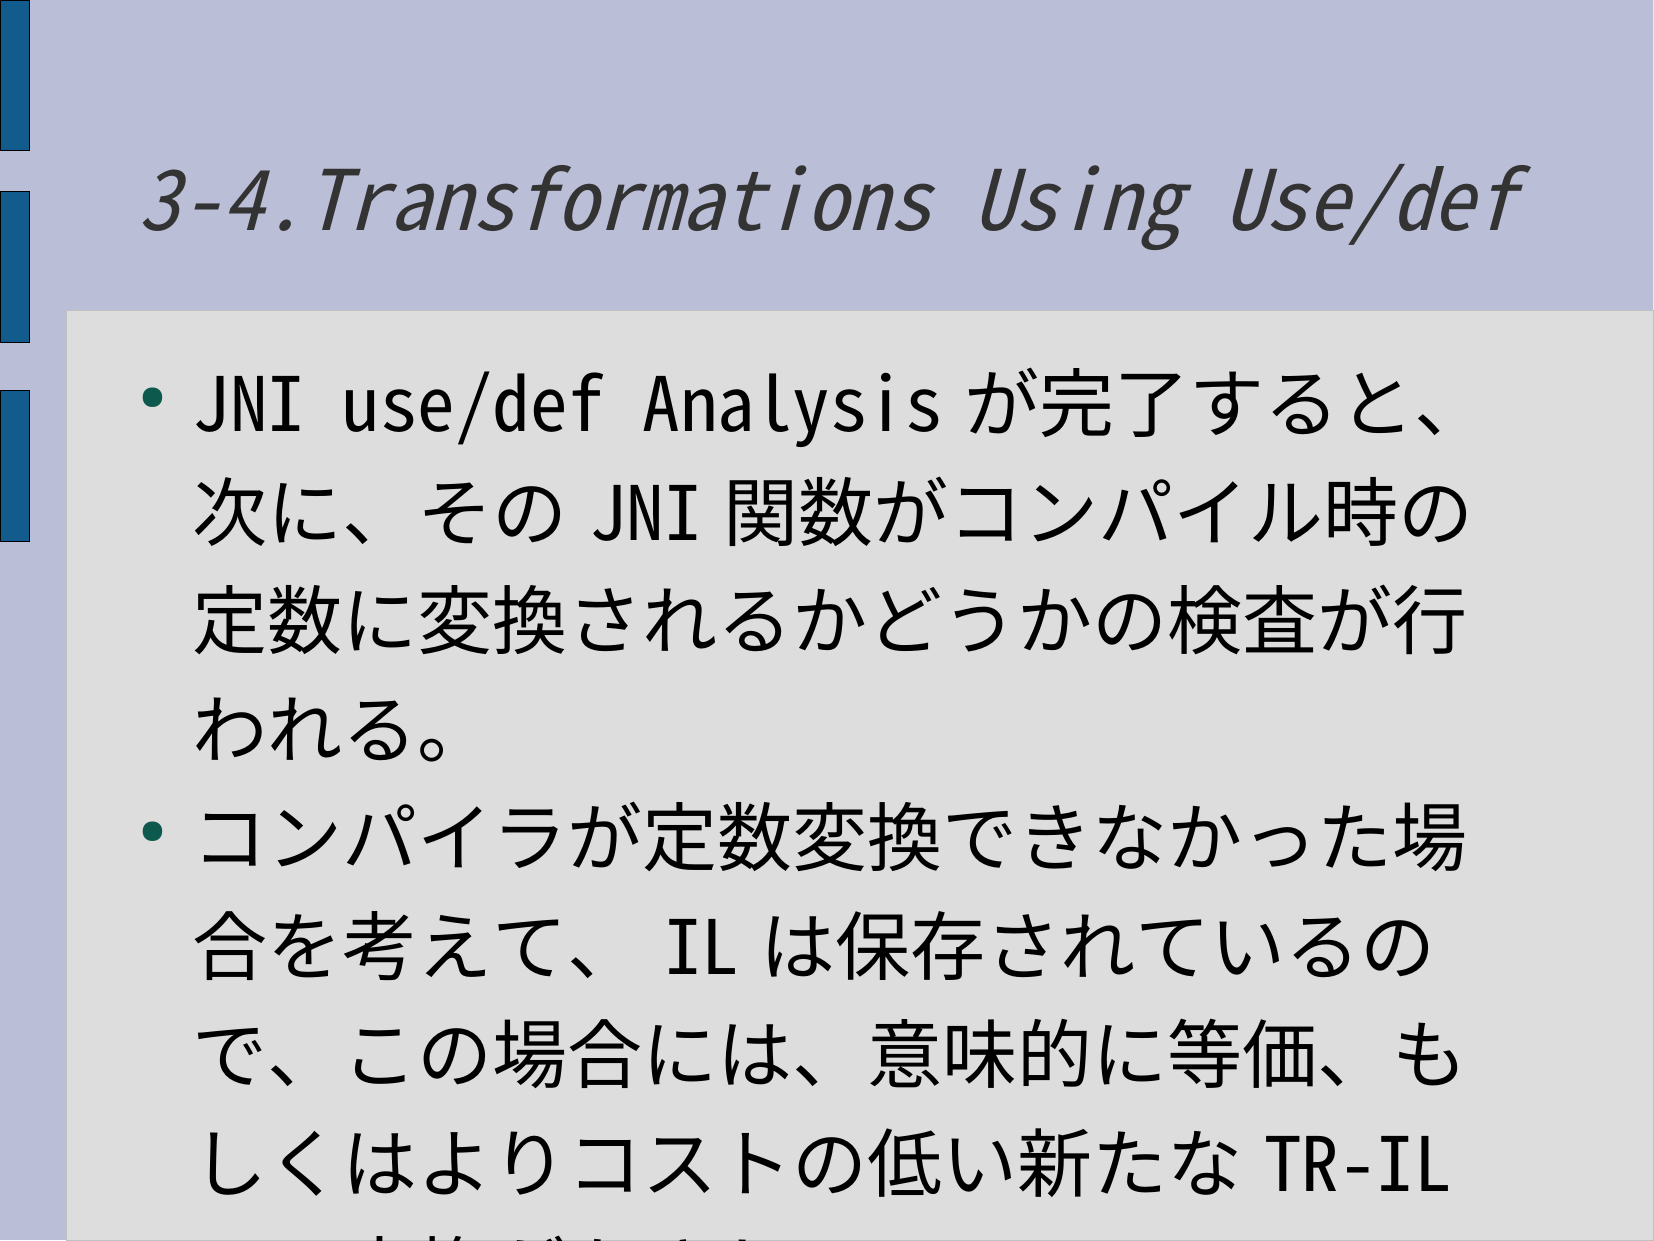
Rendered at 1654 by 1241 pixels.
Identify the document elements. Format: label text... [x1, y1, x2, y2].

list JNI use/def Analysisが完了すると、次に、そのJNI関数がコンパイル時の定数に変換されるかどうかの検査が行われる。 コンパイラが定数変換できなかった場合を考えて、ILは保存されているので、この場合には、意味的に等価、もしくはよりコストの低い新たなTR-ILへの変換がなされる。 [121, 344, 1534, 1203]
title 3-4.Transformations Using Use/def [121, 91, 1534, 299]
